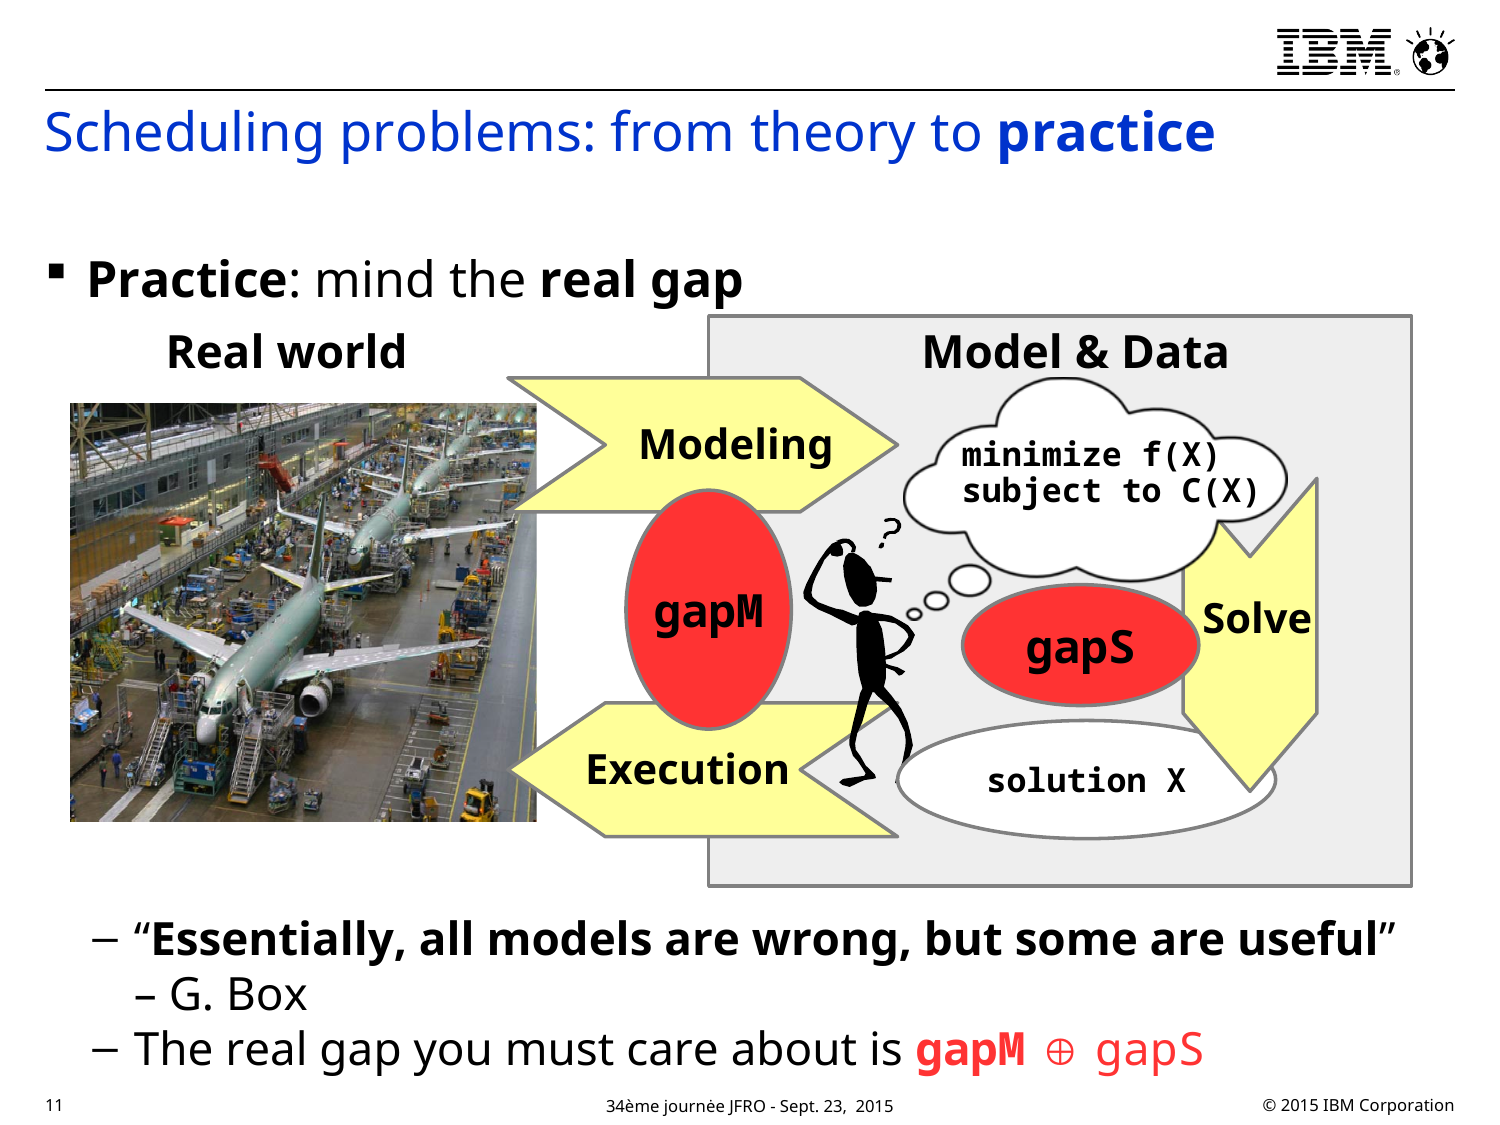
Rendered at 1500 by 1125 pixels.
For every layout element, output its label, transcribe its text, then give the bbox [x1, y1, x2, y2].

text_box Execution [570, 735, 781, 800]
text_box minimize f(X) subject to C(X) [947, 430, 1277, 554]
picture [803, 377, 1288, 787]
text_box Real world [150, 315, 390, 386]
text_box Solve [1190, 584, 1317, 650]
text_box Model & Data [906, 315, 1207, 377]
list Practice: mind the real gap “Essentially, all models are wrong, but some are useful” – G. Box The real gap you must care about is gapM  gapS [29, 239, 1455, 1066]
text_box Modeling [623, 410, 823, 476]
title Scheduling problems: from theory to practice [29, 97, 1455, 203]
picture [1260, 10, 1468, 90]
text_box gapS [962, 584, 1199, 706]
text_box solution X [897, 720, 1276, 839]
text_box [1183, 650, 1317, 792]
text_box [1288, 478, 1317, 584]
